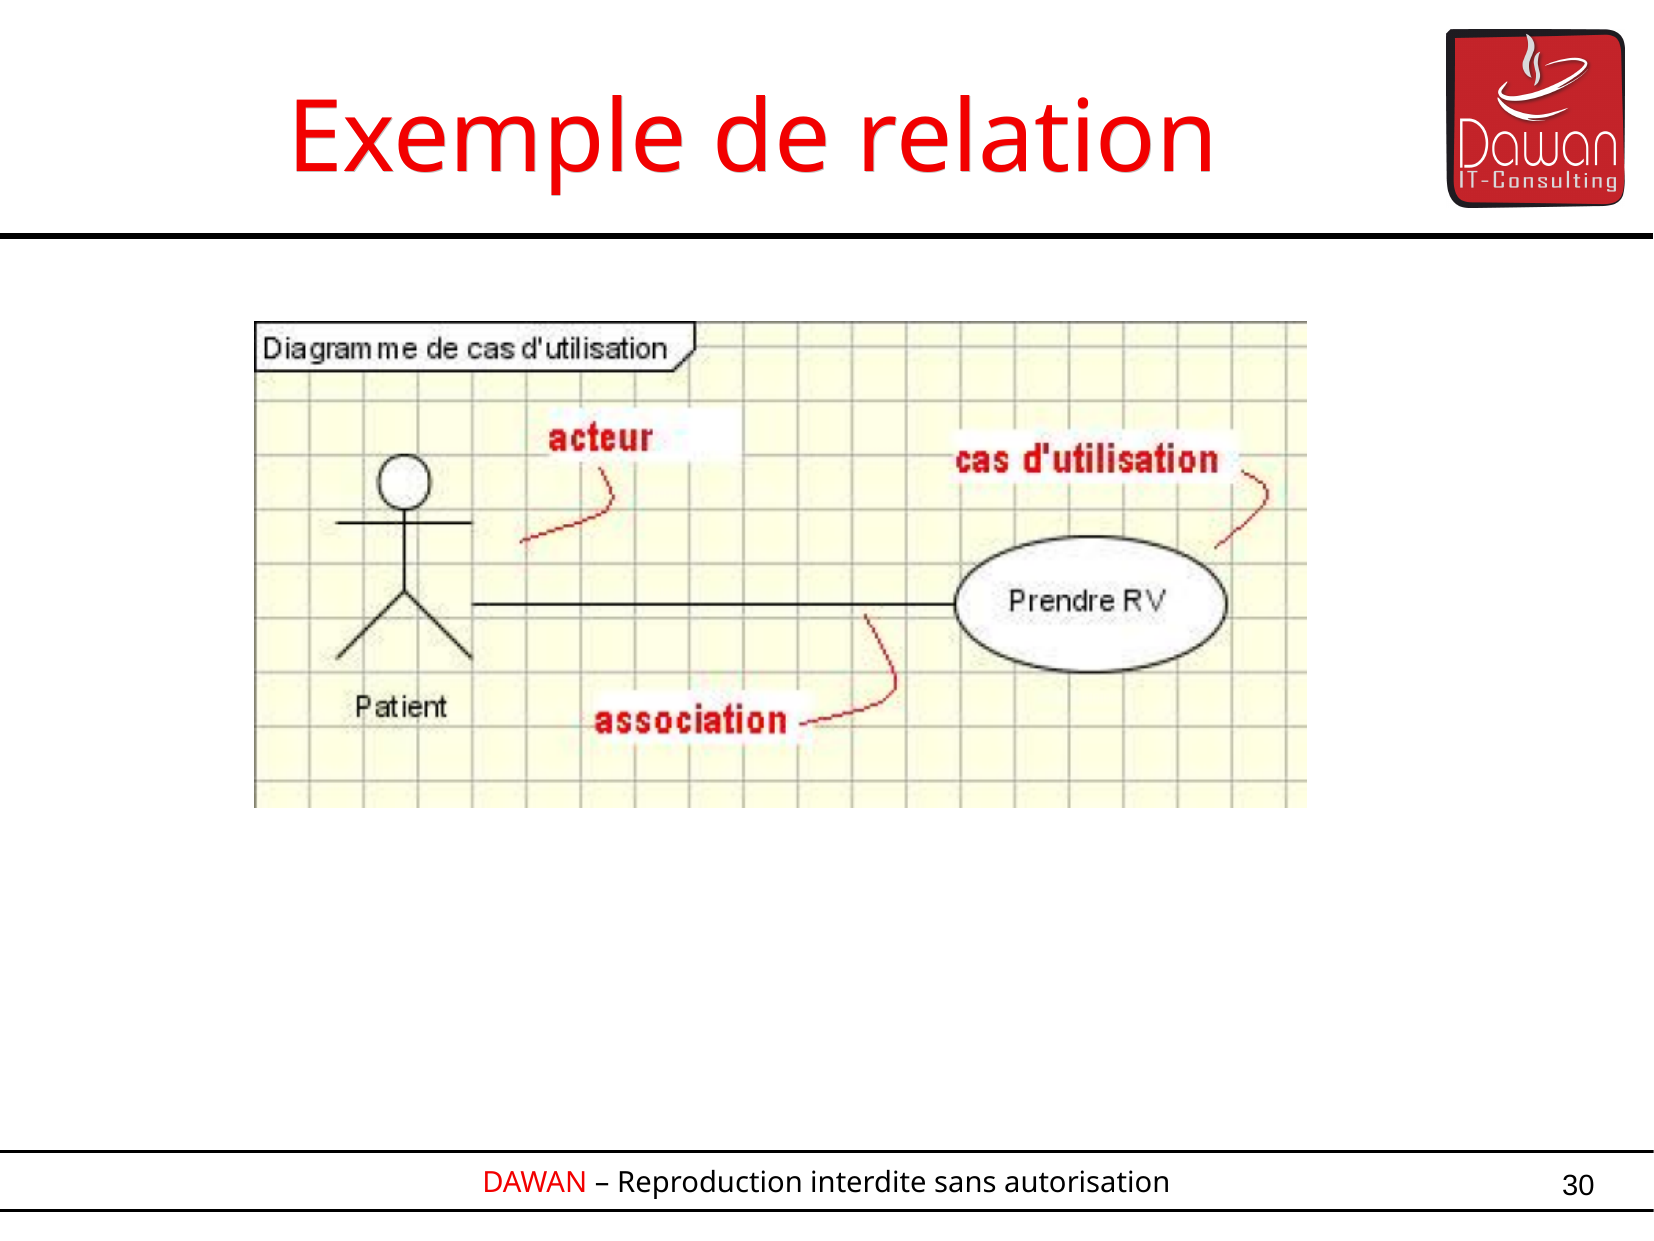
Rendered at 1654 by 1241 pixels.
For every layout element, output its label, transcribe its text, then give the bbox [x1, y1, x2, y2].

picture [1447, 29, 1625, 208]
picture [254, 321, 1307, 808]
title Exemple de relation [59, 29, 1447, 237]
